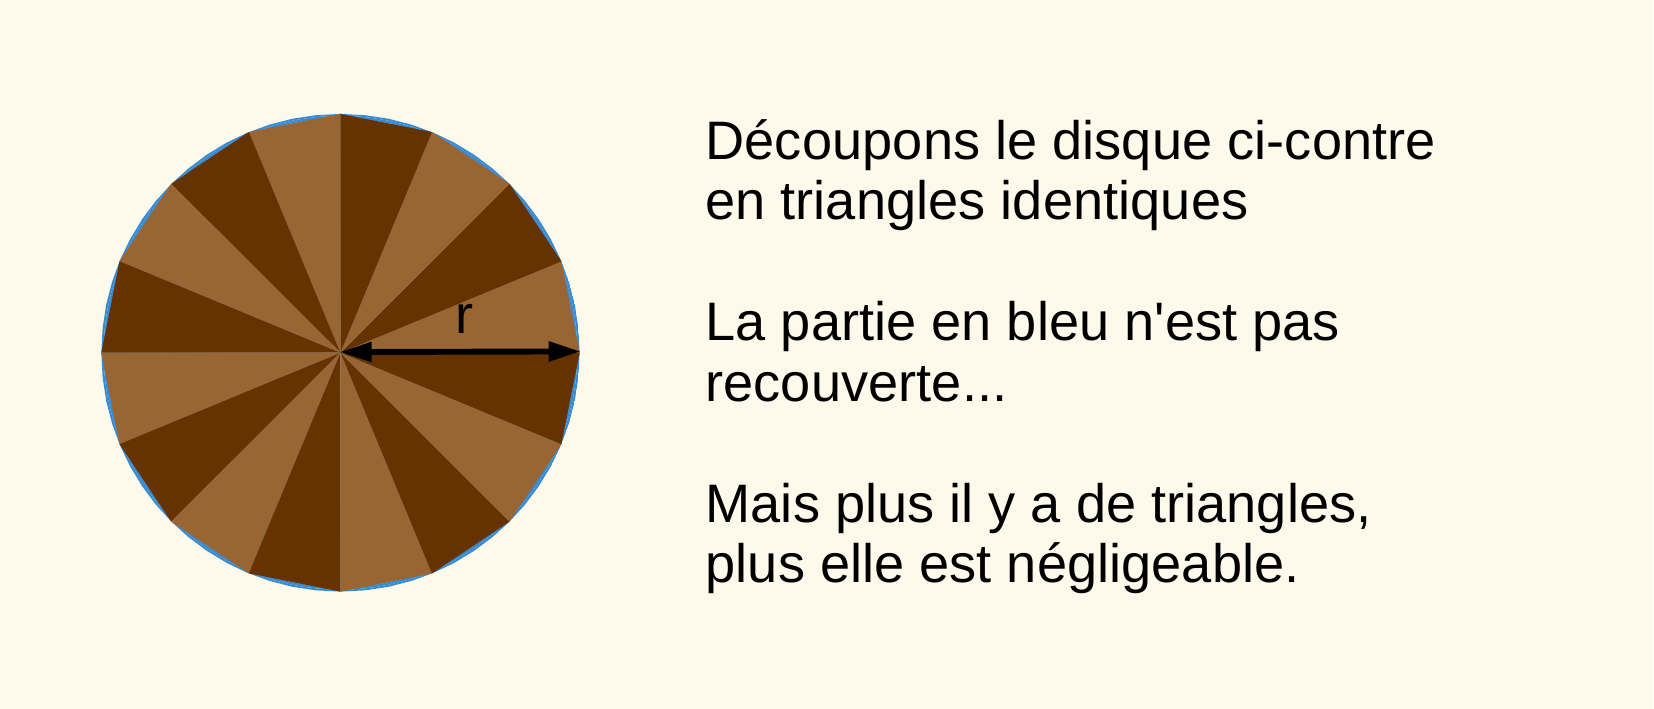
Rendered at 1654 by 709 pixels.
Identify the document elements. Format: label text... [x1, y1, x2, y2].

text_box Découpons le disque ci-contre en triangles identiques La partie en bleu n'est pas recouverte... Mais plus il y a de triangles, plus elle est négligeable. [690, 102, 1477, 602]
text_box [101, 113, 580, 592]
text_box r [440, 277, 530, 451]
